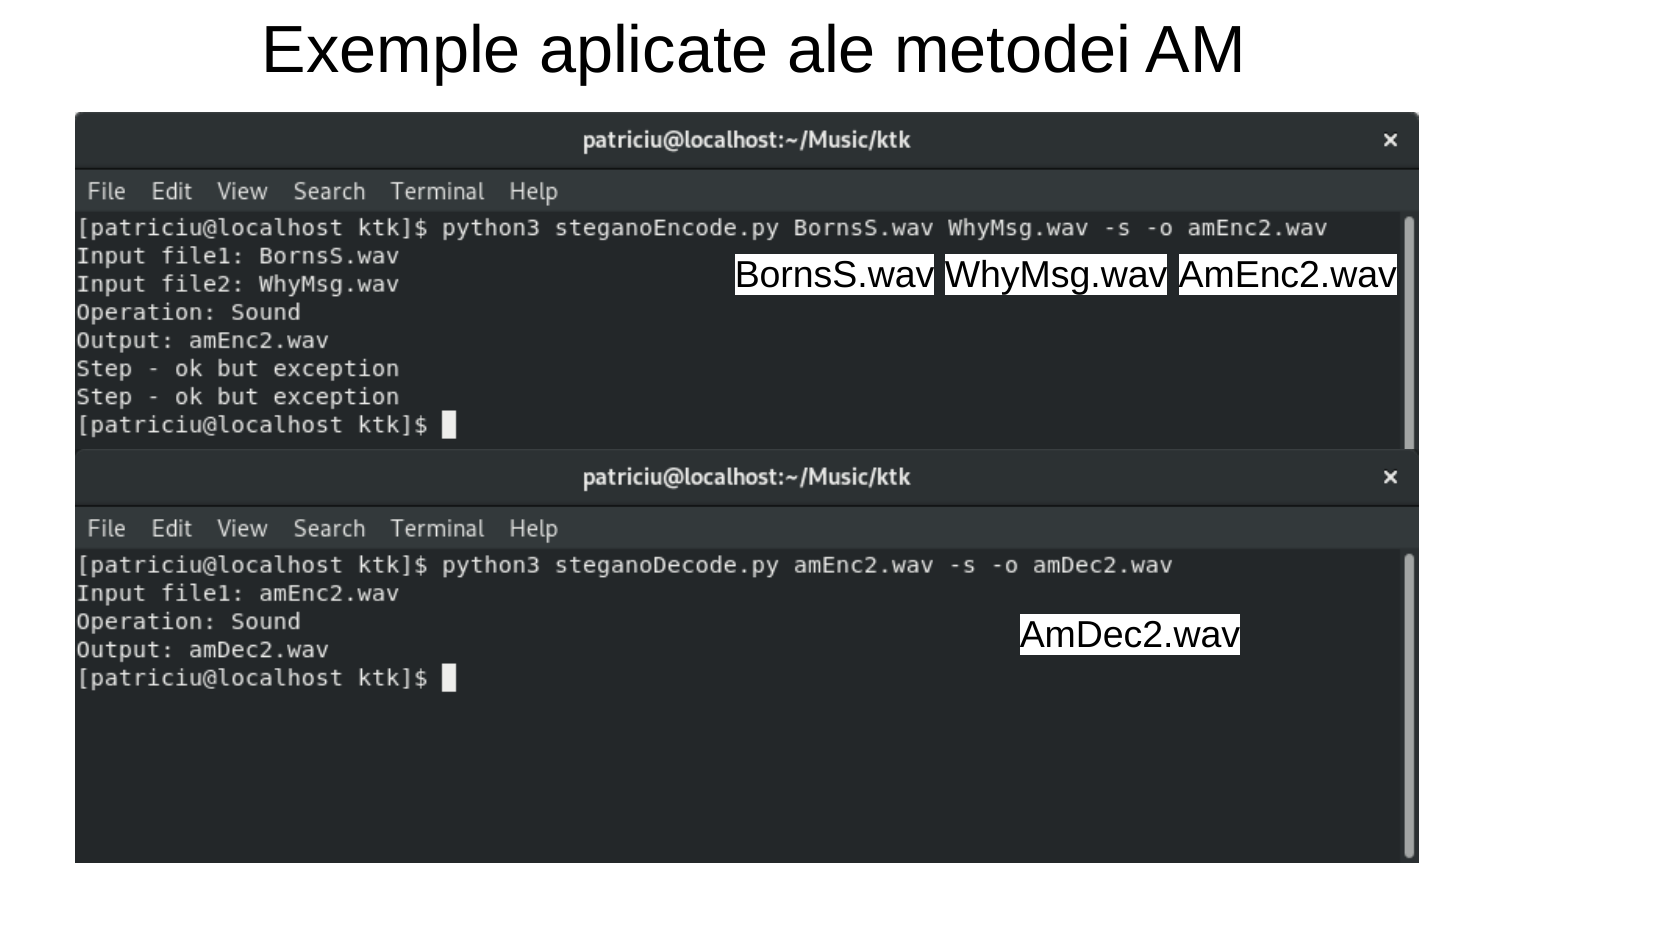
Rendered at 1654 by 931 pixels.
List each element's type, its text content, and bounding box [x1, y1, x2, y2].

picture [75, 112, 1419, 863]
text_box AmDec2.wav [1005, 606, 1261, 706]
text_box WhyMsg.wav [930, 246, 1186, 346]
text_box AmEnc2.wav [1163, 246, 1419, 304]
text_box BornsS.wav [720, 246, 930, 346]
title Exemple aplicate ale metodei AM [0, 0, 1531, 124]
